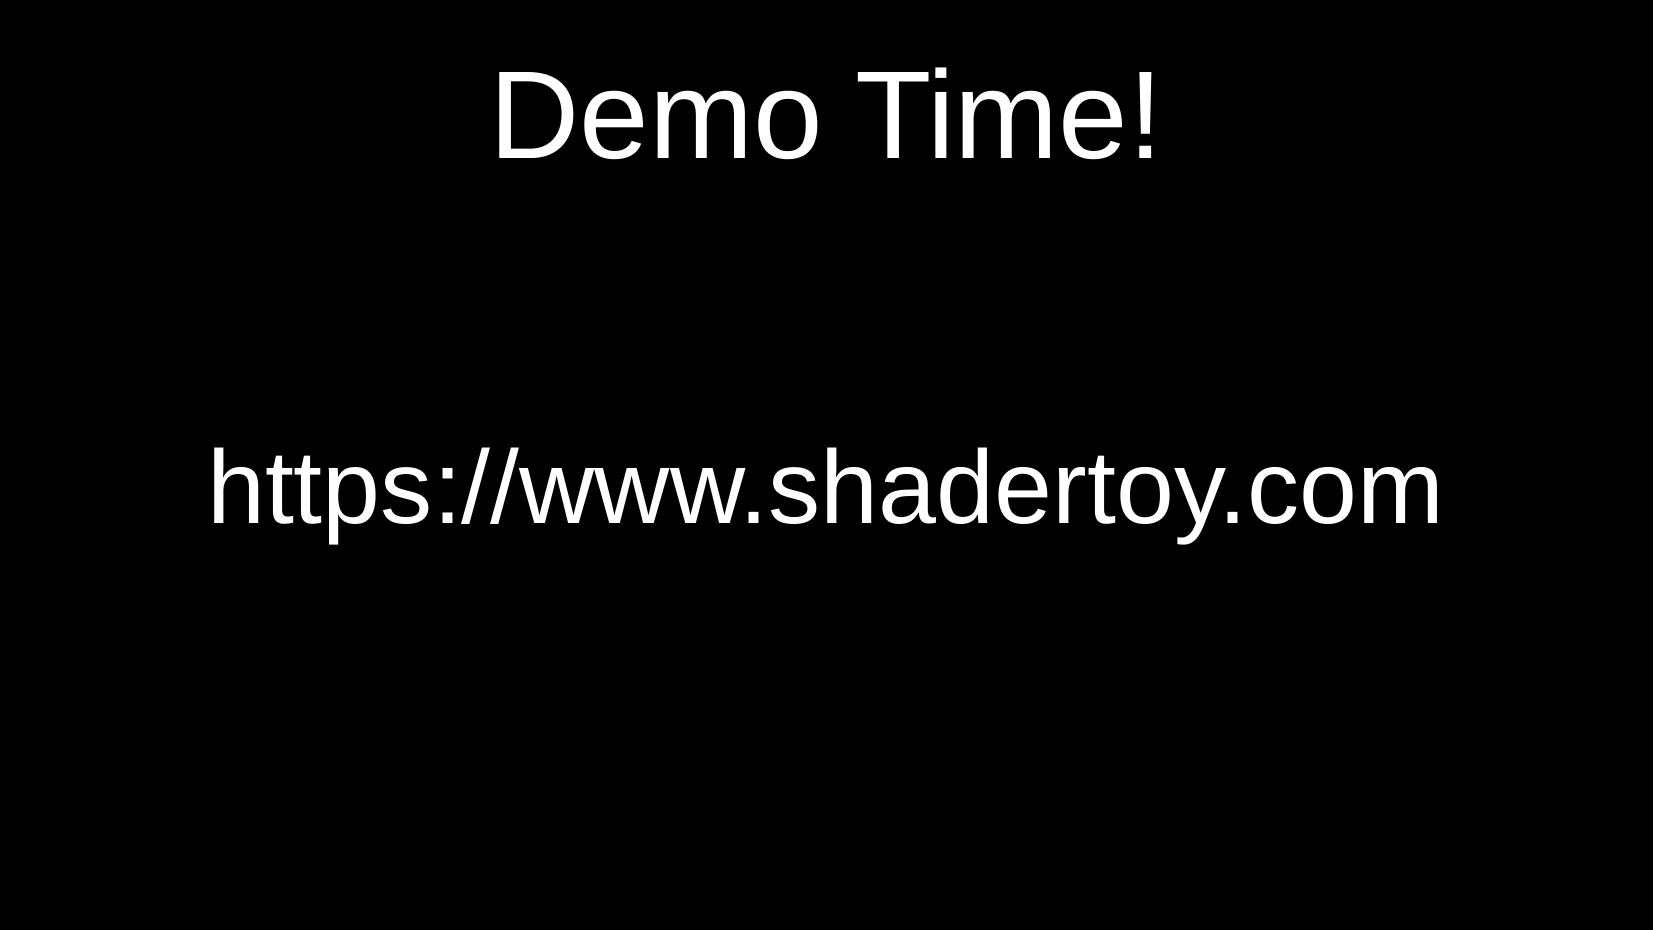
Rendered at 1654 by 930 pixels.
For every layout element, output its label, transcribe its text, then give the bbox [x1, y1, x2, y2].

subtitle https://www.shadertoy.com [82, 217, 1571, 757]
title Demo Time! [82, 37, 1571, 193]
